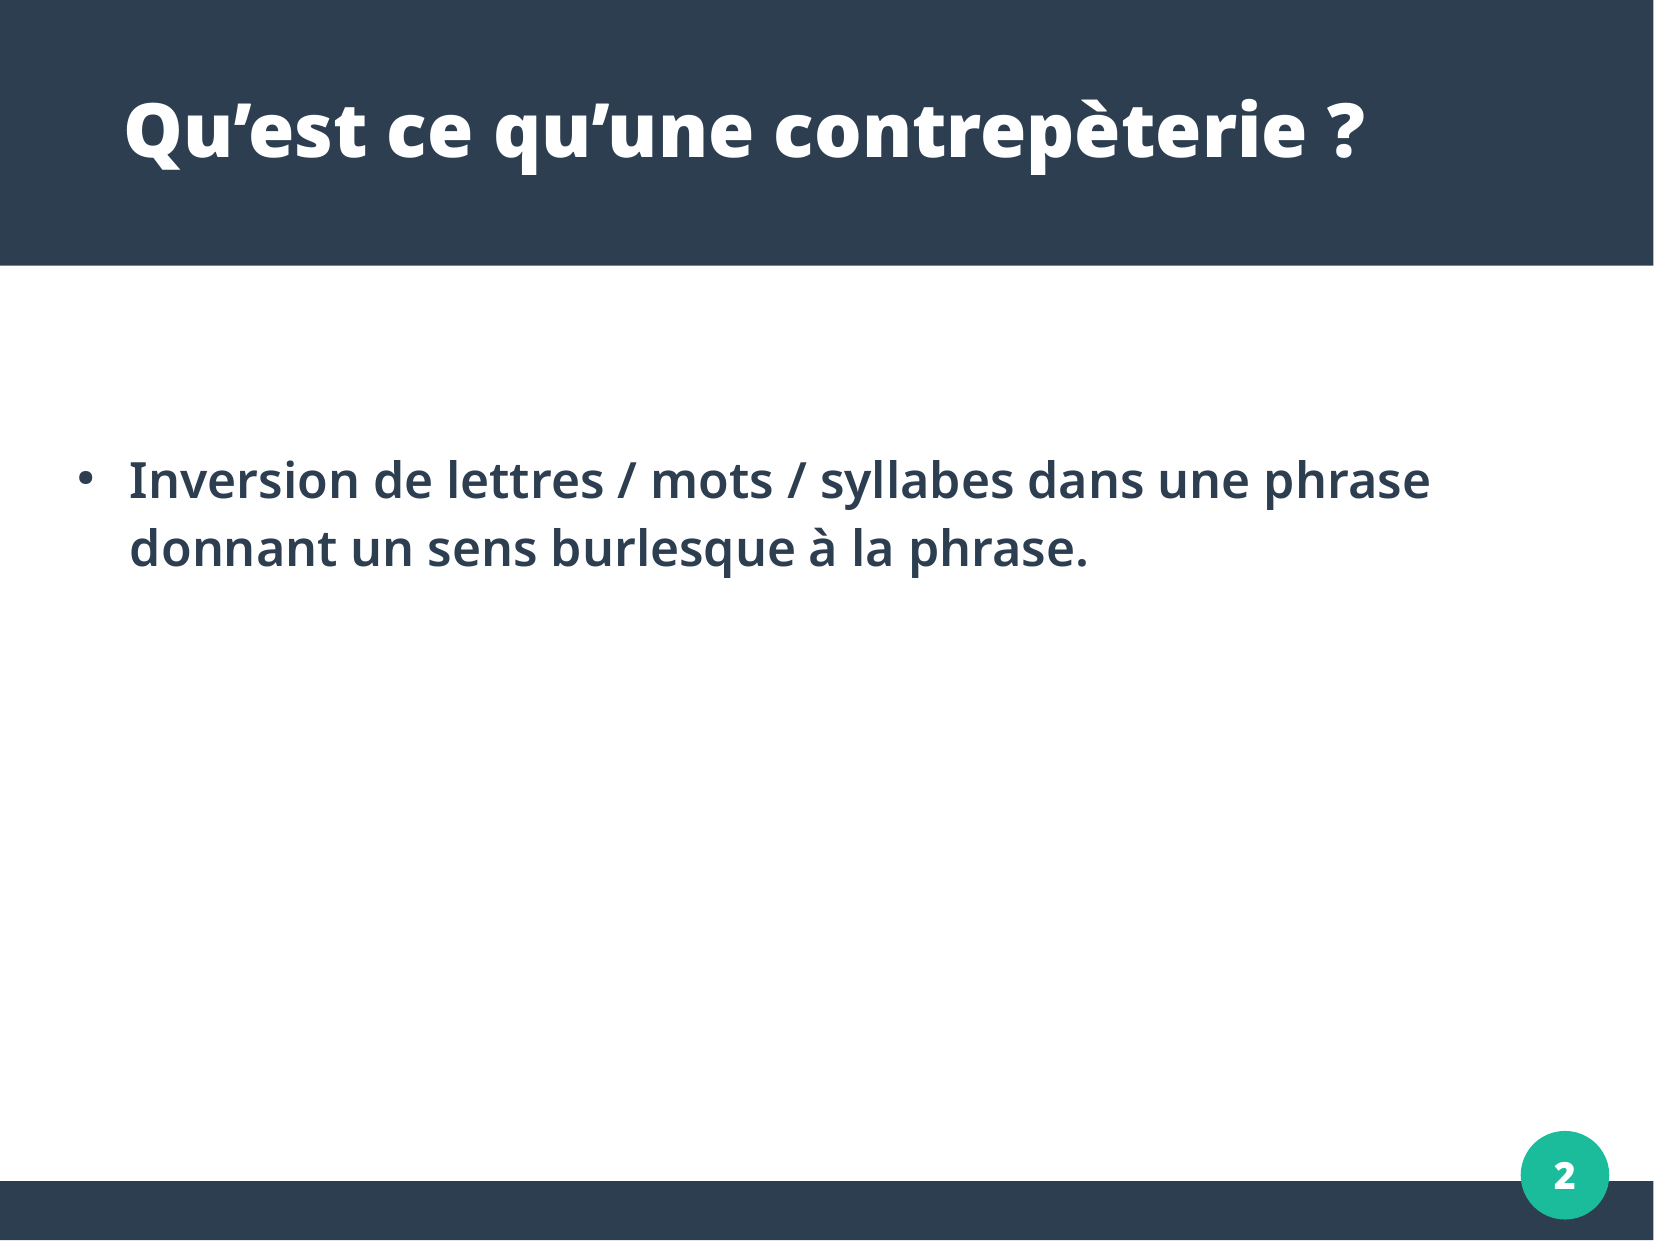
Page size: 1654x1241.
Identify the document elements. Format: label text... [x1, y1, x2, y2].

title Qu’est ce qu’une contrepèterie ? [124, 49, 1530, 207]
list Inversion de lettres / mots / syllabes dans une phrase donnant un sens burlesque à la phrase. [59, 324, 1595, 1152]
